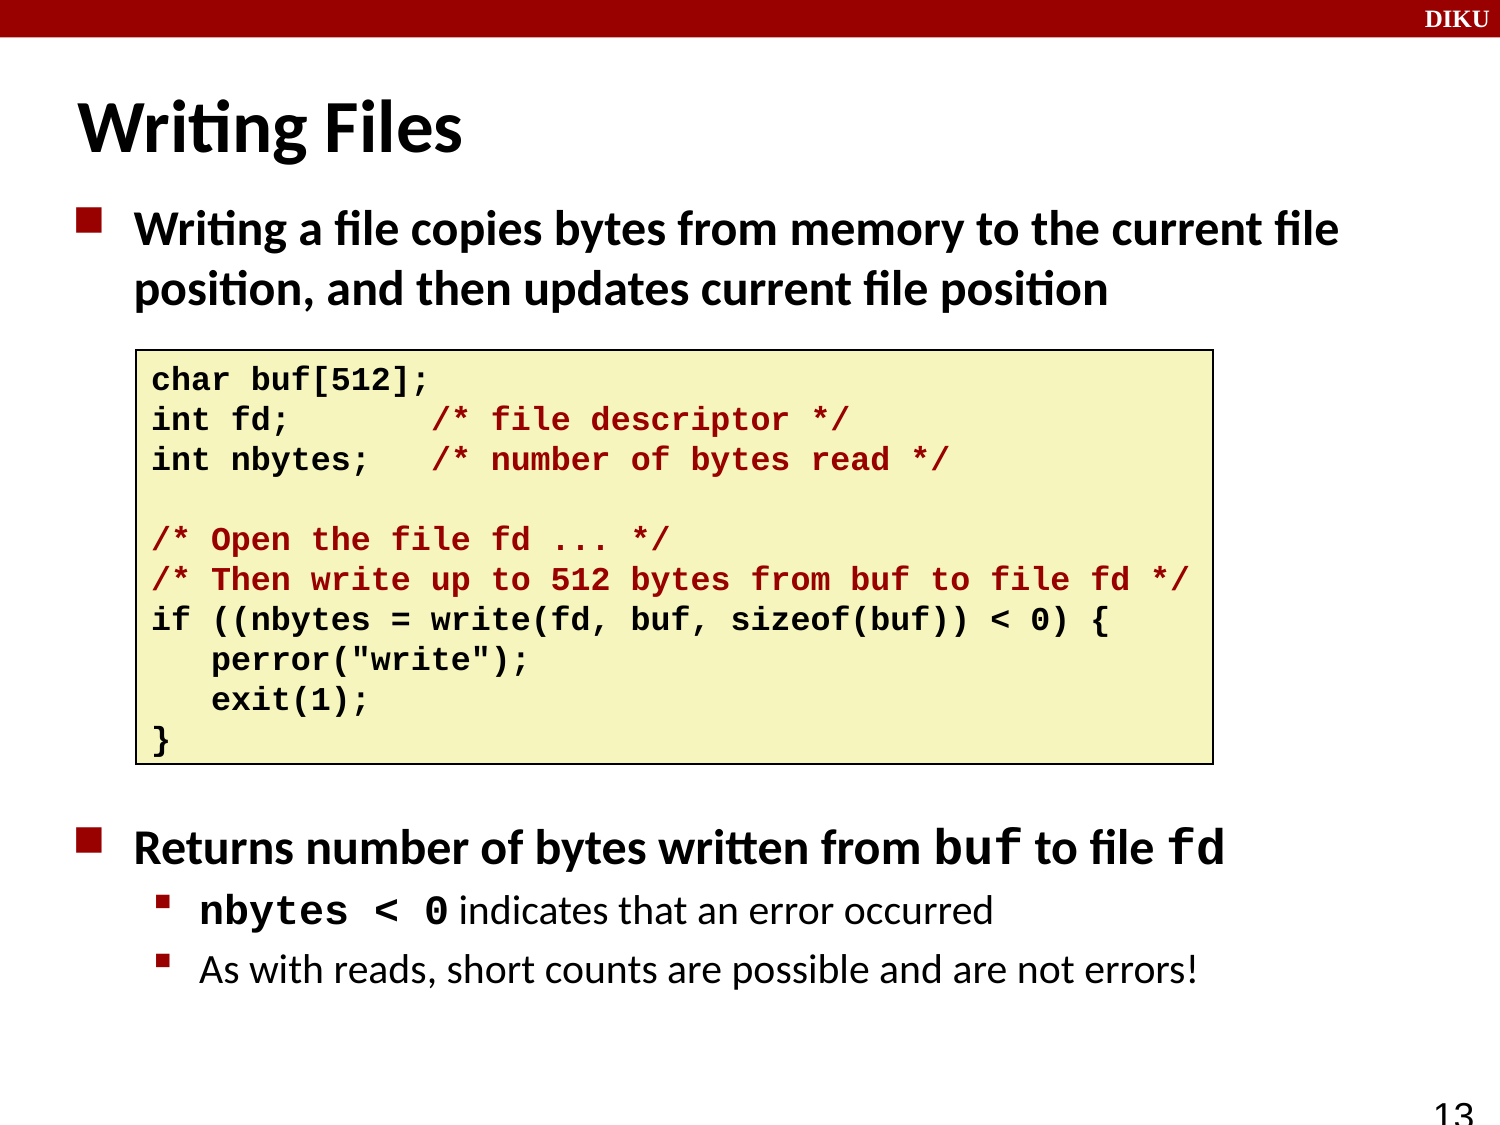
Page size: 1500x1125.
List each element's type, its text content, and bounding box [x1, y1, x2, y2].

text_box Writing Files [62, 75, 1151, 169]
text_box char buf[512]; int fd; /* file descriptor */ int nbytes; /* number of bytes read */ /* Open the file fd ... */ /* Then write up to 512 bytes from buf to file fd */ if ((nbytes = write(fd, buf, sizeof(buf)) < 0) { perror("write"); exit(1); } [136, 350, 1214, 764]
text_box Writing a file copies bytes from memory to the current file position, and then updates current file position Returns number of bytes written from buf to file fd nbytes < 0 indicates that an error occurred As with reads, short counts are possible and are not errors! [62, 187, 1465, 1100]
